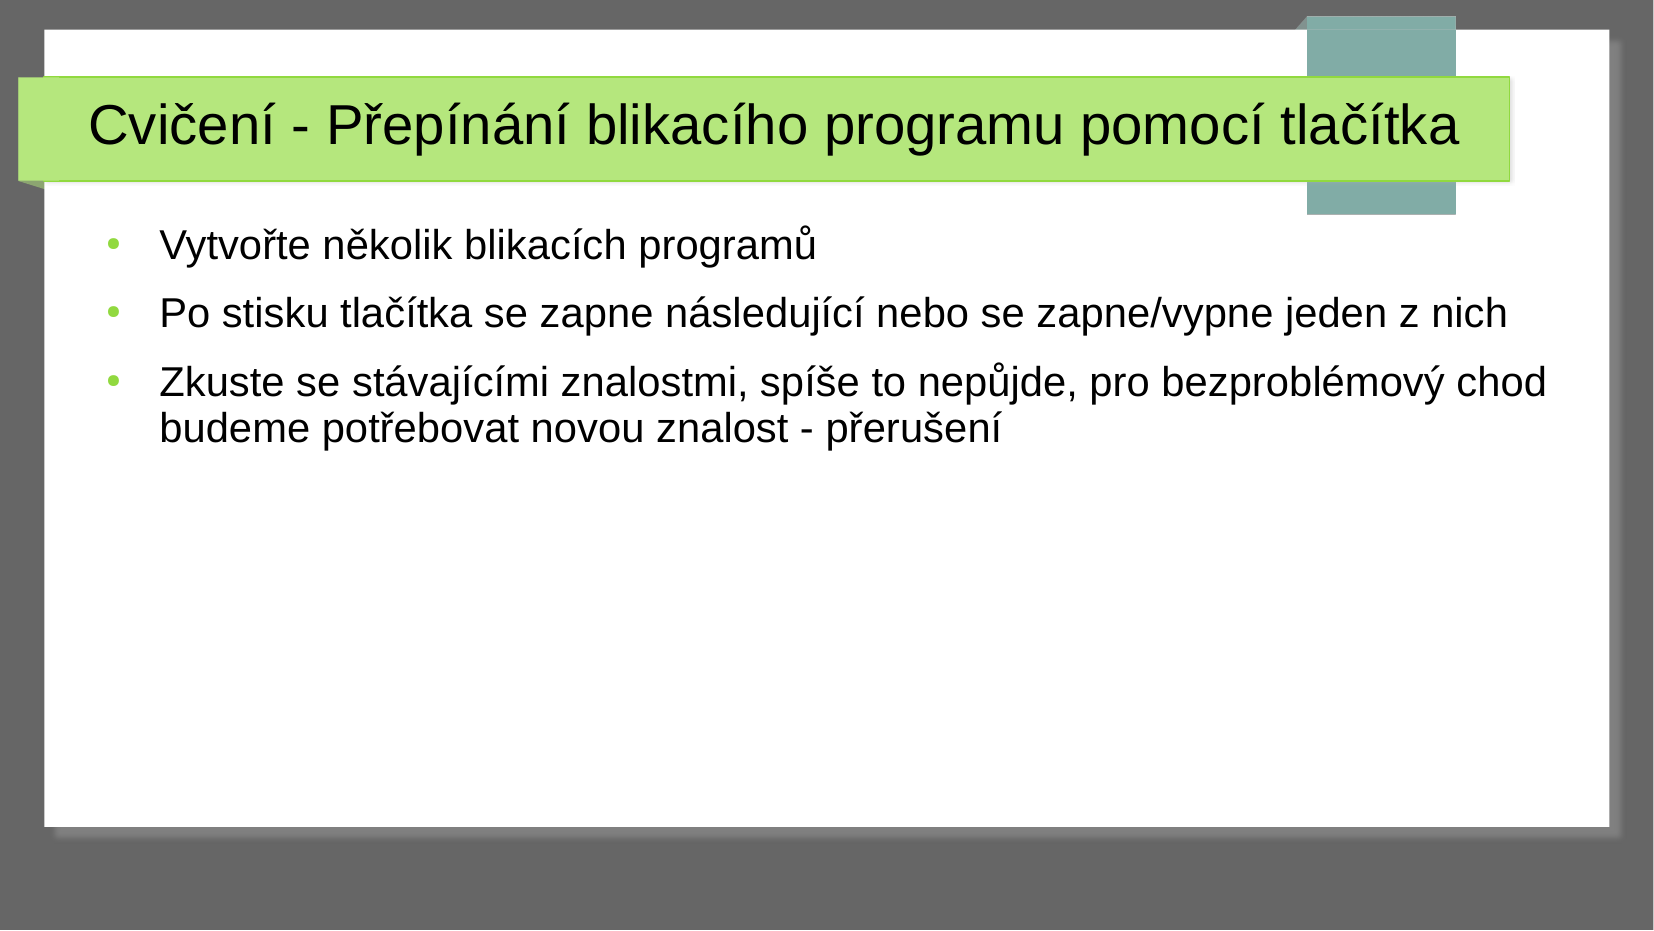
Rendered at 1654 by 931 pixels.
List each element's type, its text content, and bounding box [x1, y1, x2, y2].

list Vytvořte několik blikacích programů Po stisku tlačítka se zapne následující nebo se zapne/vypne jeden z nich Zkuste se stávajícími znalostmi, spíše to nepůjde, pro bezproblémový chod budeme potřebovat novou znalost - přerušení [88, 221, 1565, 813]
title Cvičení - Přepínání blikacího programu pomocí tlačítka [88, 73, 1506, 178]
